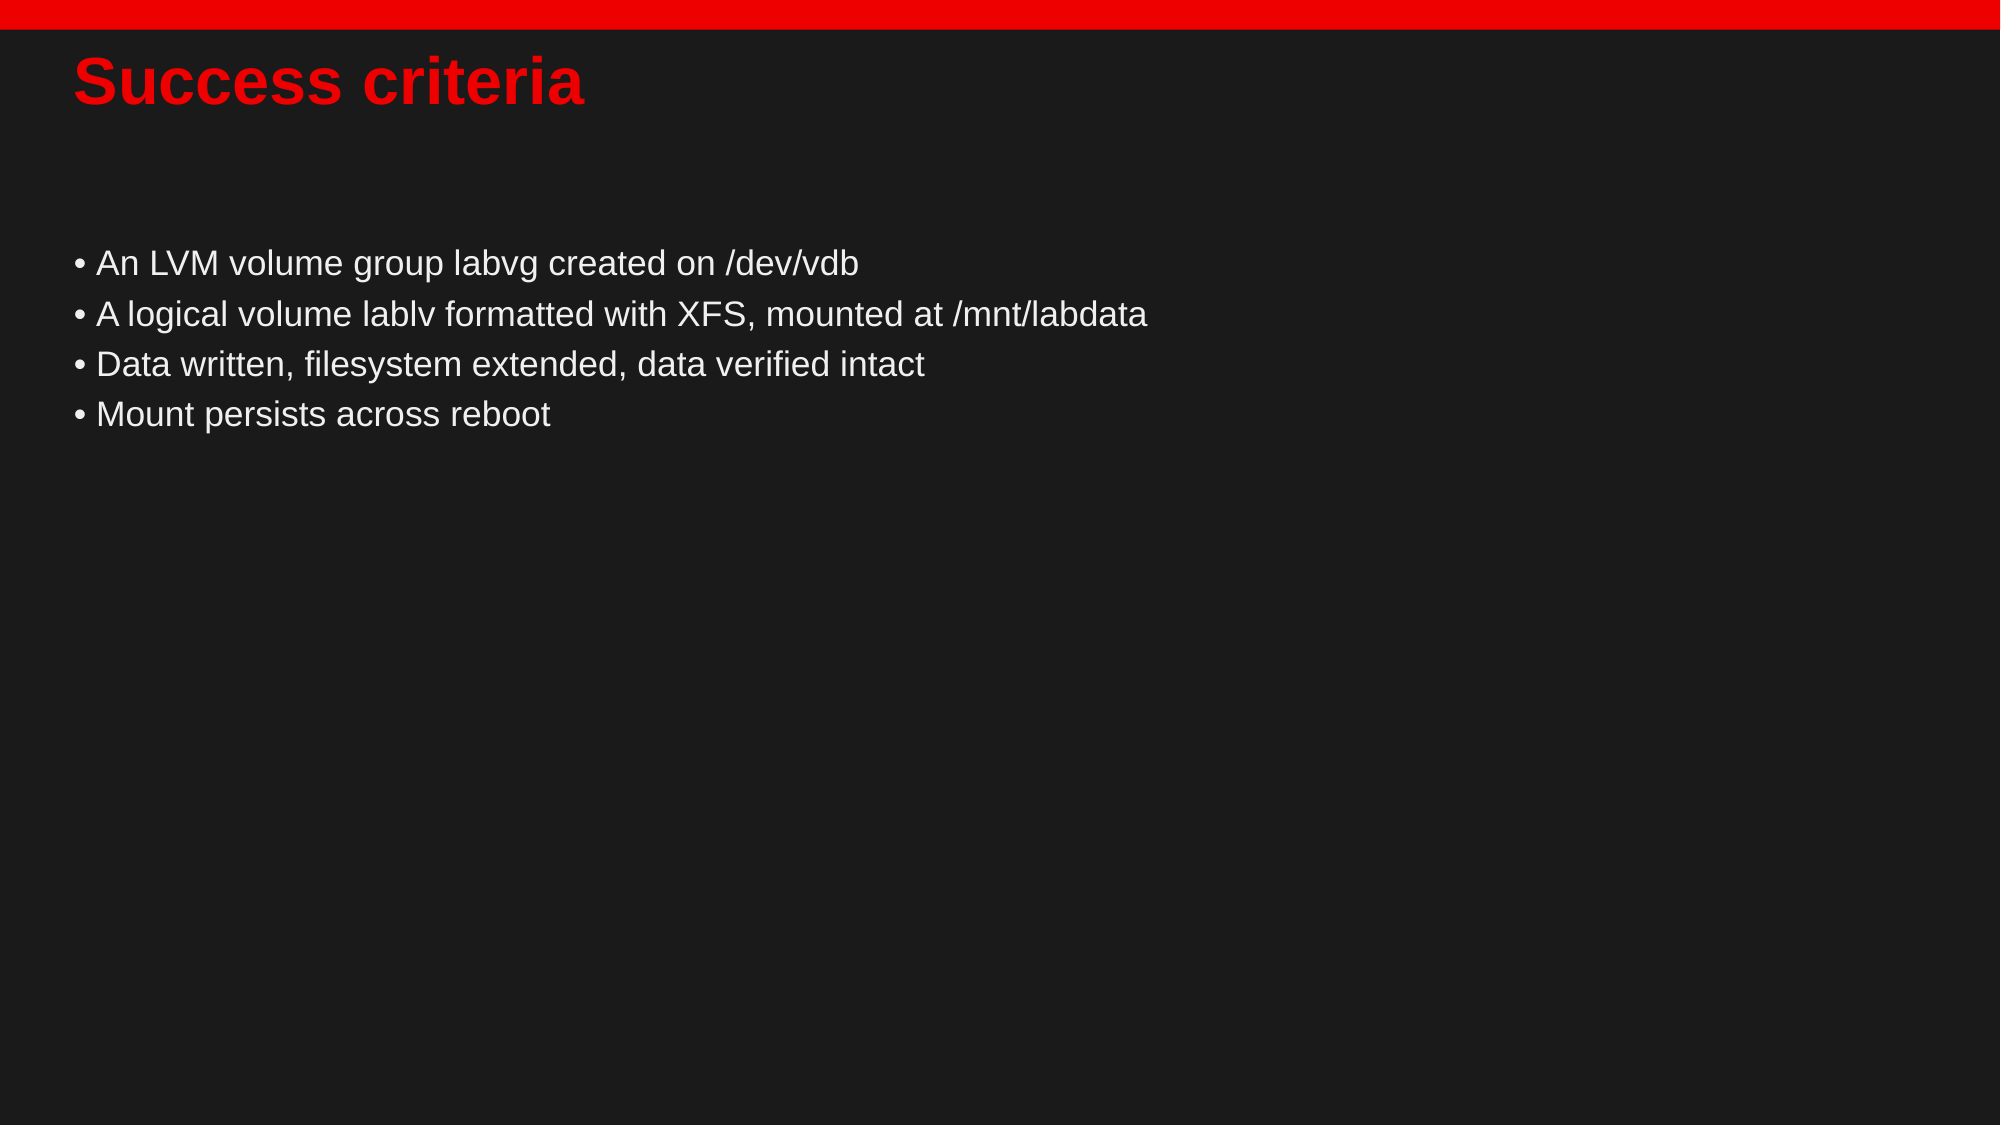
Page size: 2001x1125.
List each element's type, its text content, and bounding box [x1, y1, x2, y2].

text_box Success criteria [59, 36, 1942, 208]
text_box • An LVM volume group labvg created on /dev/vdb • A logical volume lablv formatted with XFS, mounted at /mnt/labdata • Data written, filesystem extended, data verified intact • Mount persists across reboot [59, 236, 1942, 1037]
text_box [0, 0, 2001, 30]
